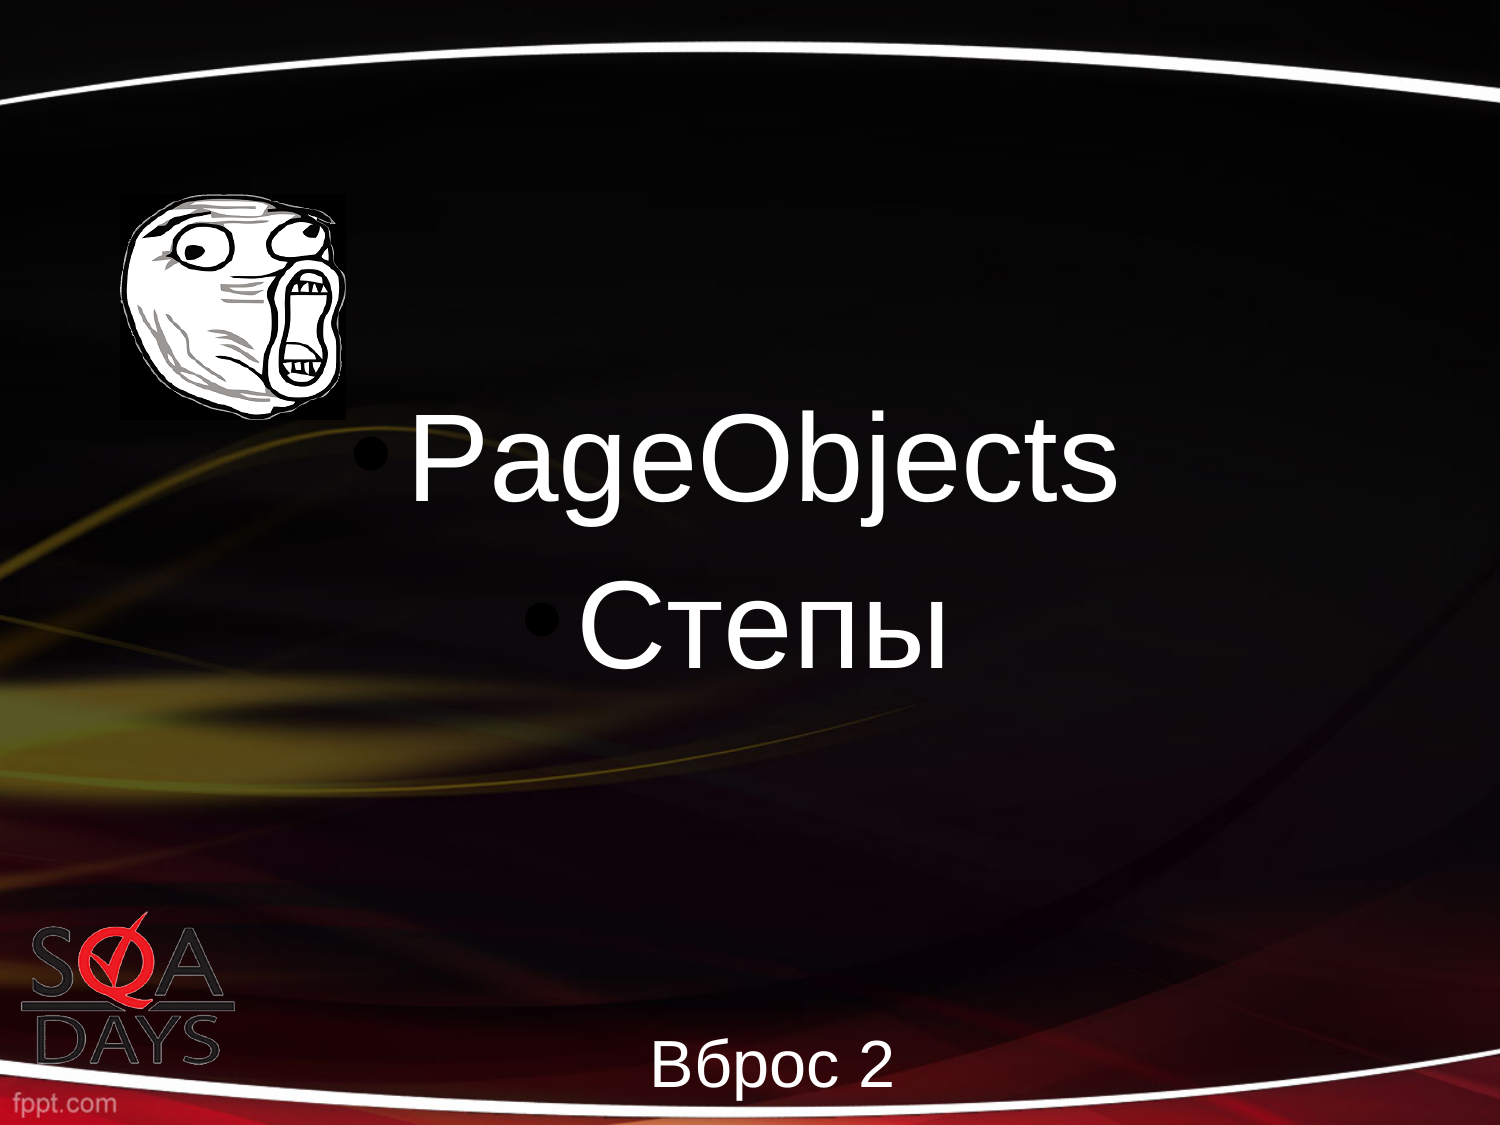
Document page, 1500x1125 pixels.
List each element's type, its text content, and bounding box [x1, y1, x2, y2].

title Вброс 2 [450, 967, 1096, 1125]
picture [0, 0, 1500, 1125]
list PageObjects Степы [334, 280, 1137, 791]
